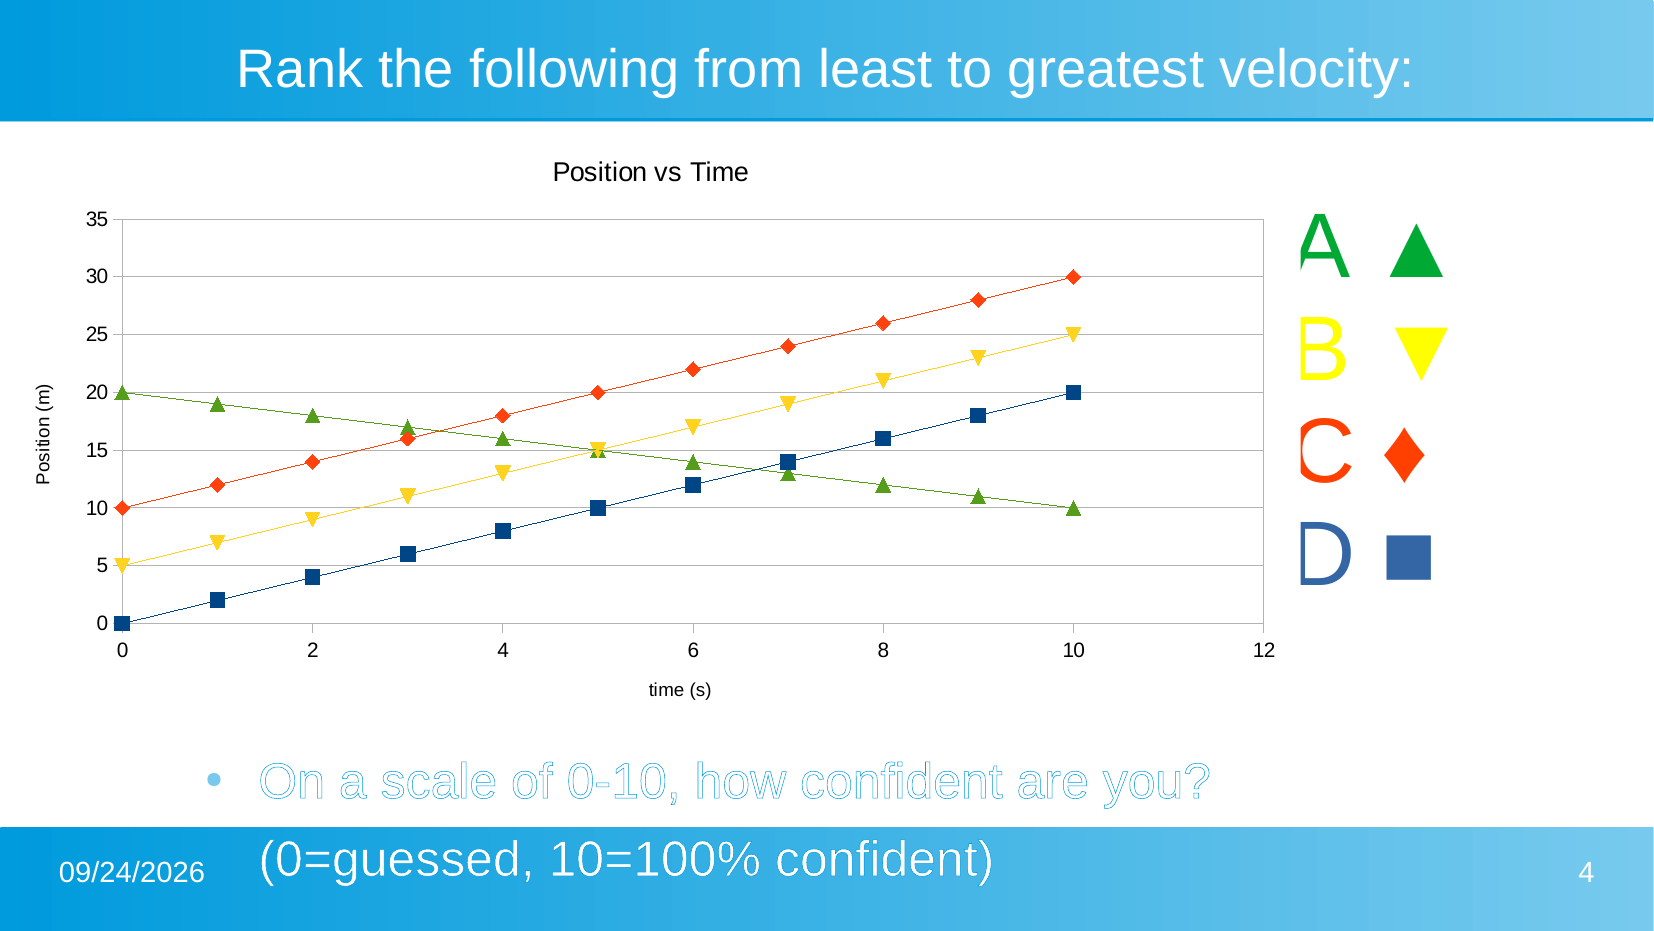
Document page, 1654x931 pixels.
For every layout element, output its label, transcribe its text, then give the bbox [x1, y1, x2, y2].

text_box A ▲ B ▼ C ♦ D ■ [1301, 187, 1576, 613]
list On a scale of 0-10, how confident are you? (0=guessed, 10=100% confident) [187, 675, 1573, 931]
title Rank the following from least to greatest velocity: [59, 8, 1595, 130]
chart [0, 129, 1301, 732]
